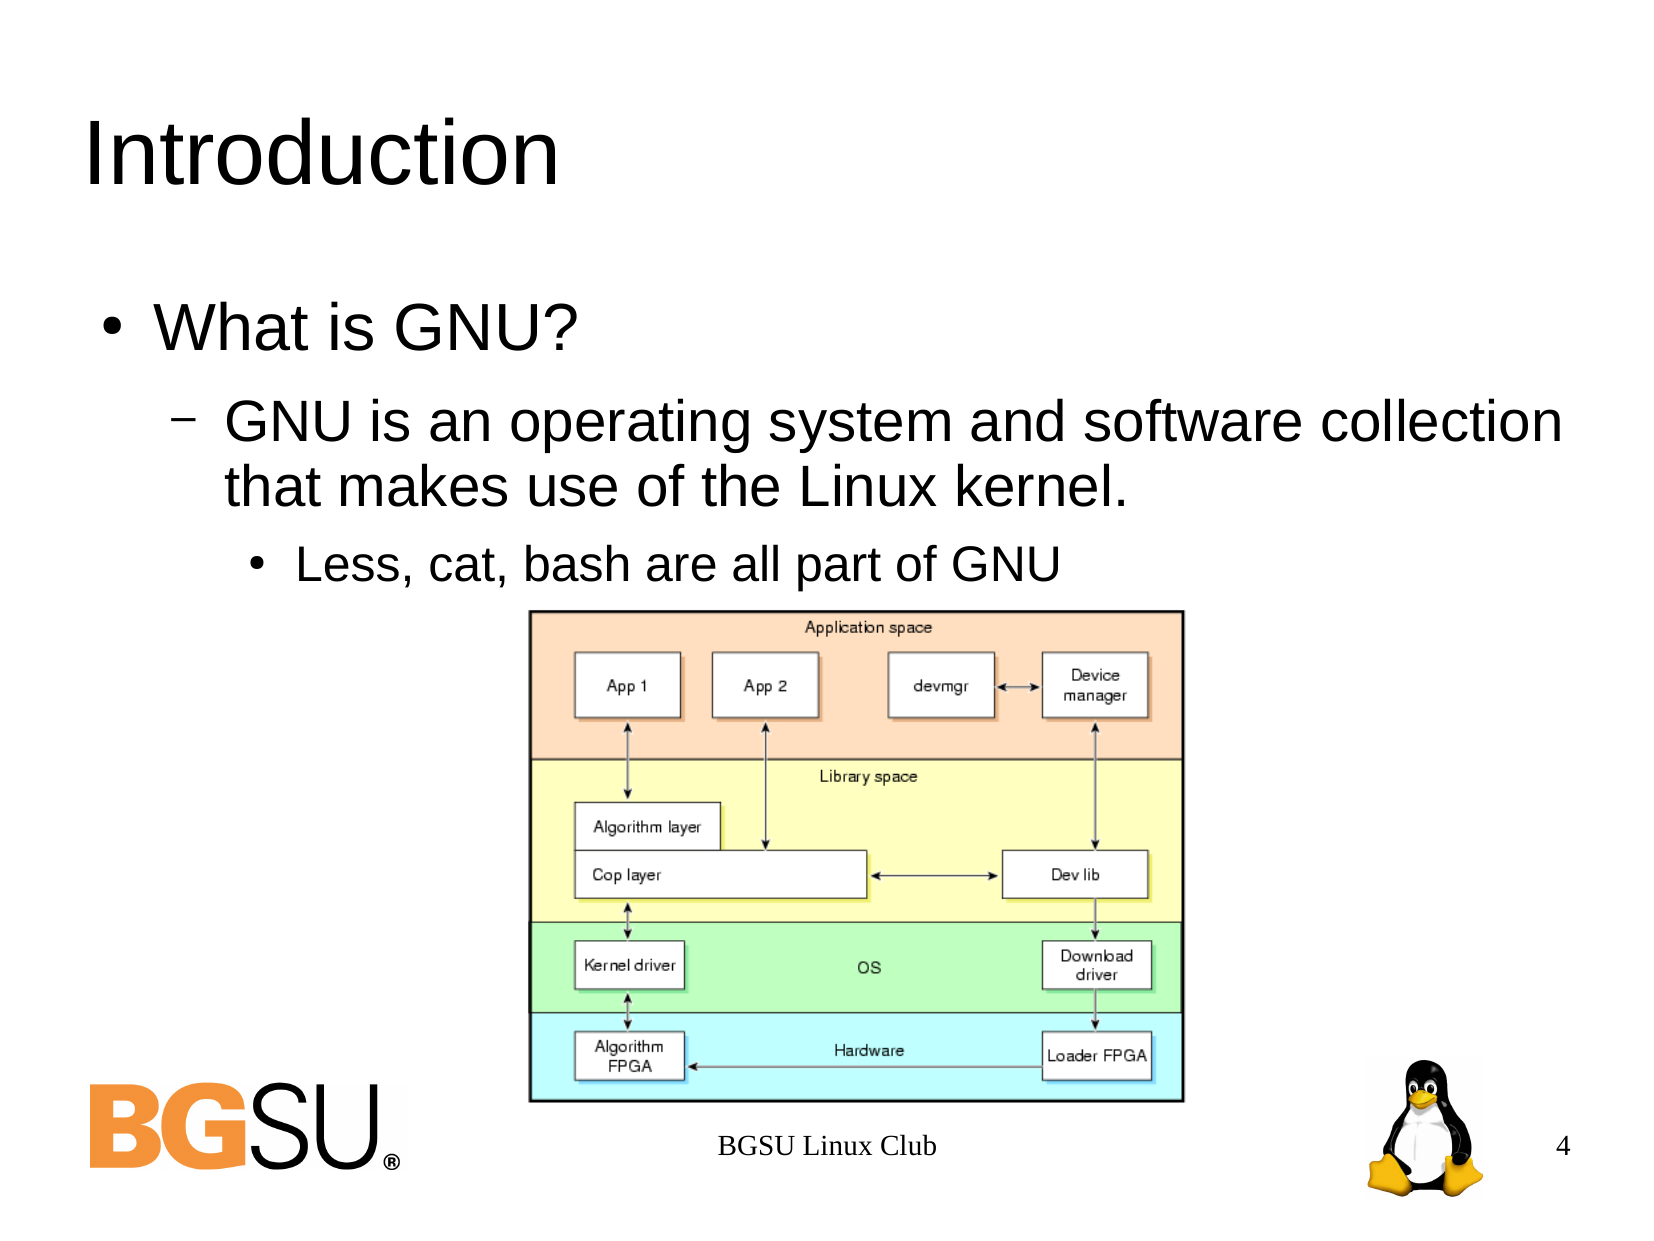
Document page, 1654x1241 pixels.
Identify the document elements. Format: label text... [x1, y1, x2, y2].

title Introduction [82, 49, 1571, 257]
list What is GNU? GNU is an operating system and software collection that makes use of the Linux kernel. Less, cat, bash are all part of GNU [82, 290, 1571, 1010]
picture [1365, 1057, 1486, 1201]
picture [515, 597, 1199, 1116]
picture [90, 1082, 409, 1171]
